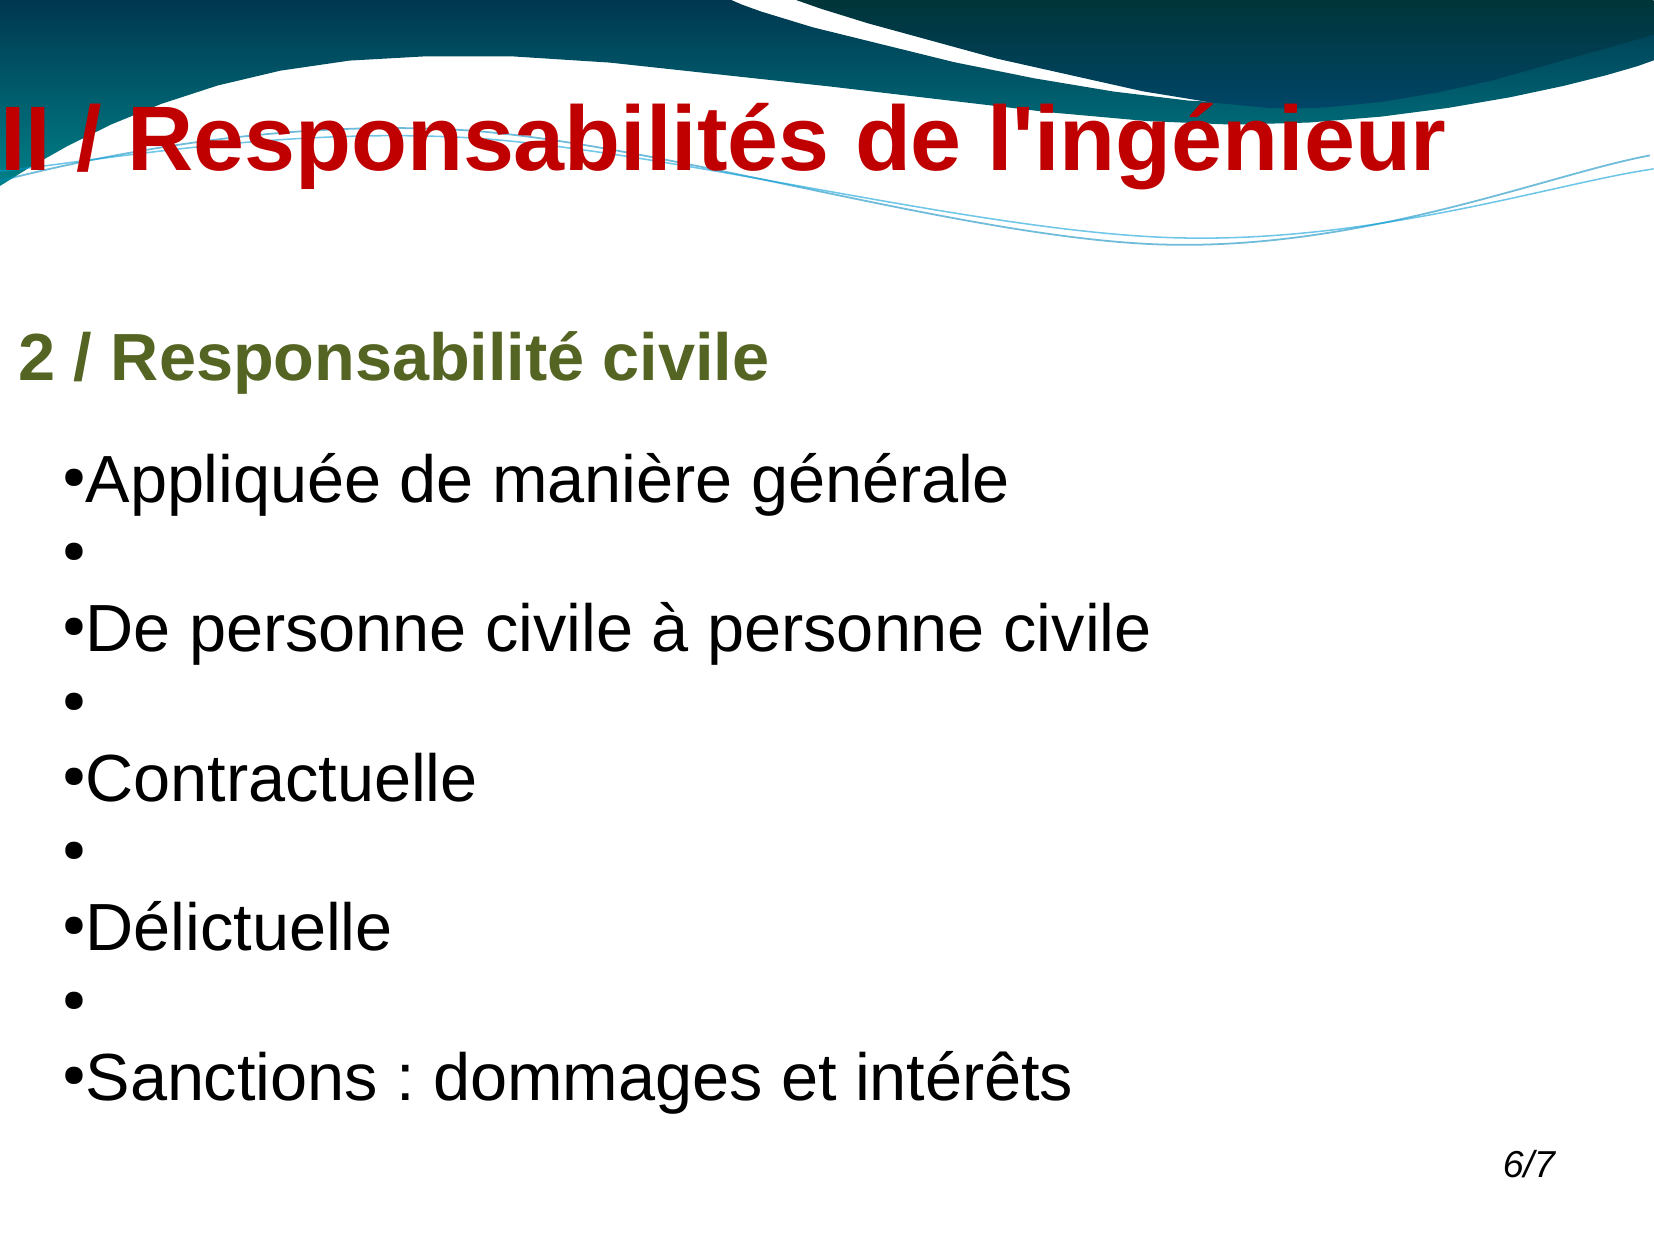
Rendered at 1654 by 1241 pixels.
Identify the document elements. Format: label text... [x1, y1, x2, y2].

title II / Responsabilités de l'ingénieur 2 / Responsabilité civile [0, 70, 1489, 686]
text_box Appliquée de manière générale De personne civile à personne civile Contractuelle Délictuelle Sanctions : dommages et intérêts [47, 434, 1164, 1122]
text_box 6/7 [1488, 1136, 1570, 1193]
